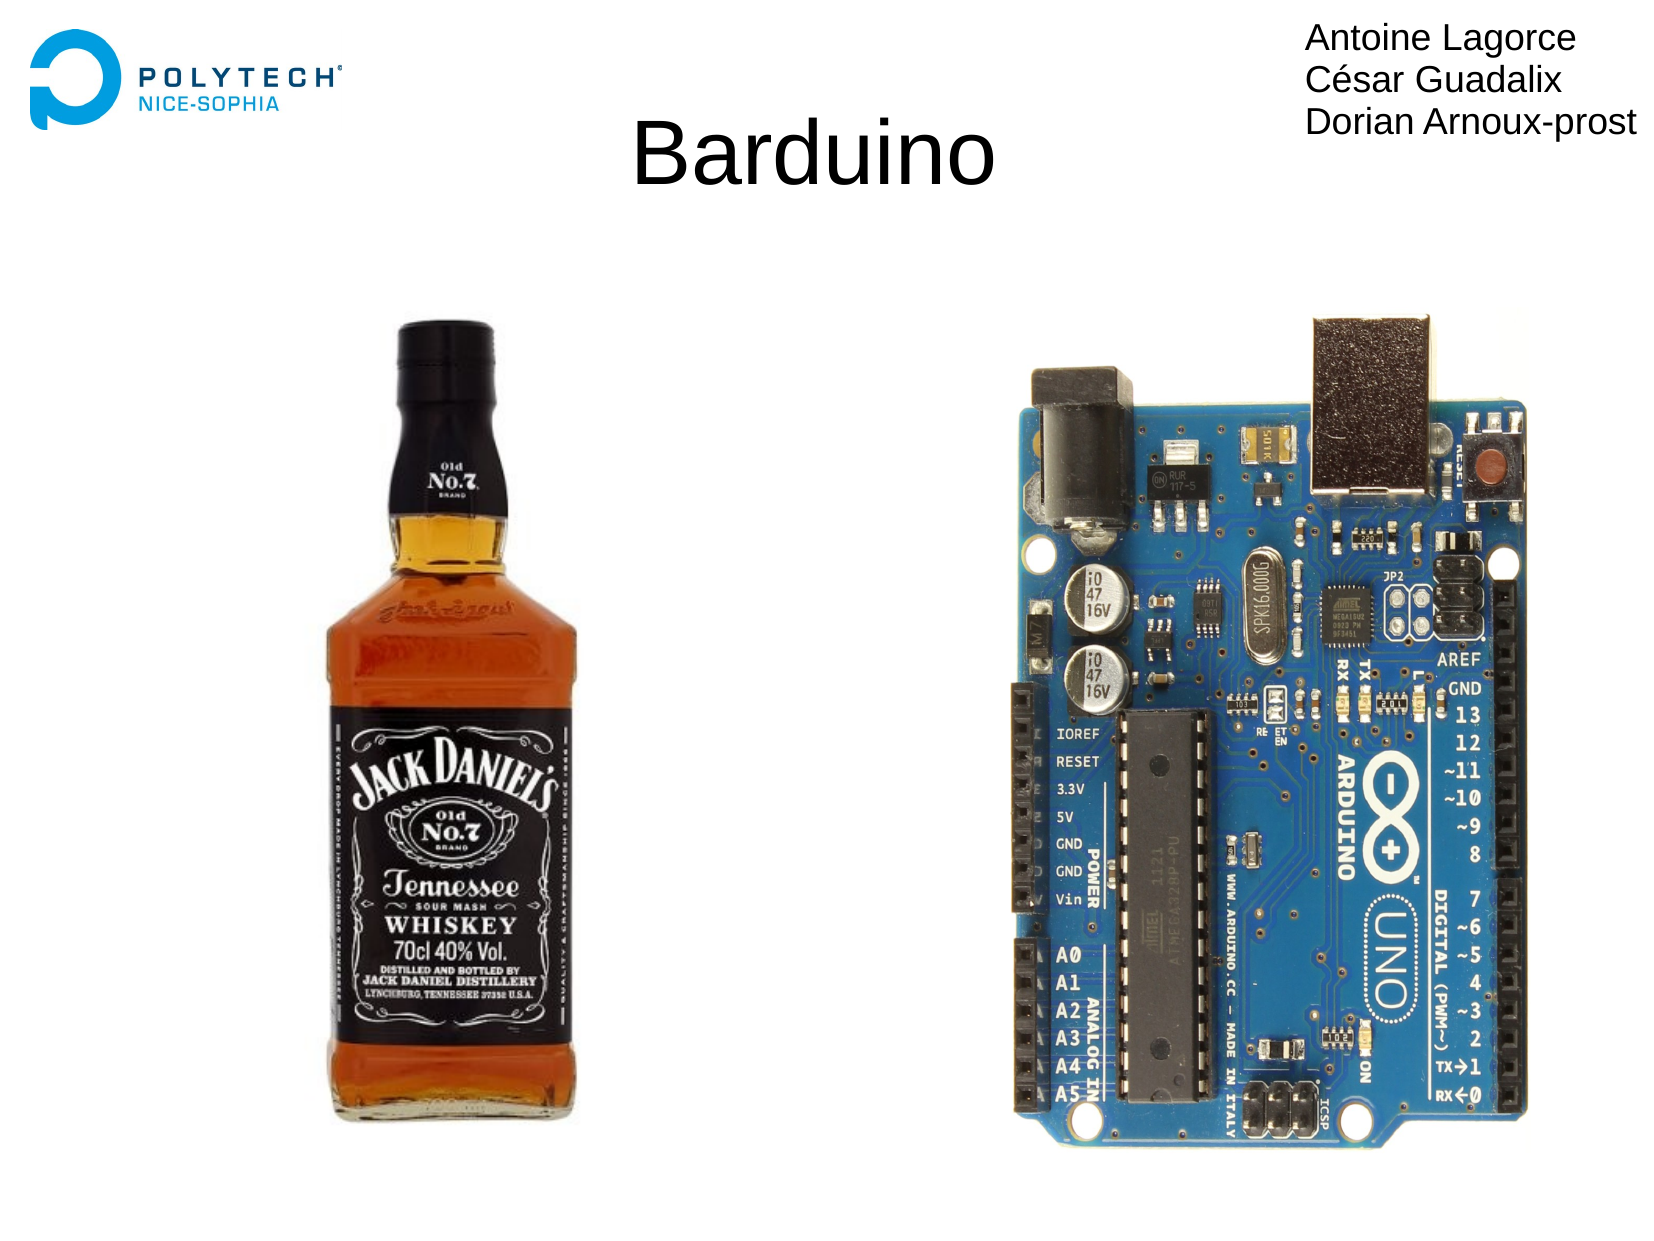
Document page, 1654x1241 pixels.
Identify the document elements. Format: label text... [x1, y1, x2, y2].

title Barduino [82, 49, 1571, 257]
picture [30, 299, 874, 1144]
picture [30, 29, 70, 64]
picture [30, 119, 40, 130]
picture [48, 29, 342, 130]
text_box Antoine Lagorce César Guadalix Dorian Arnoux-prost [1290, 9, 1654, 151]
picture [1008, 306, 1531, 1156]
picture [30, 49, 103, 106]
